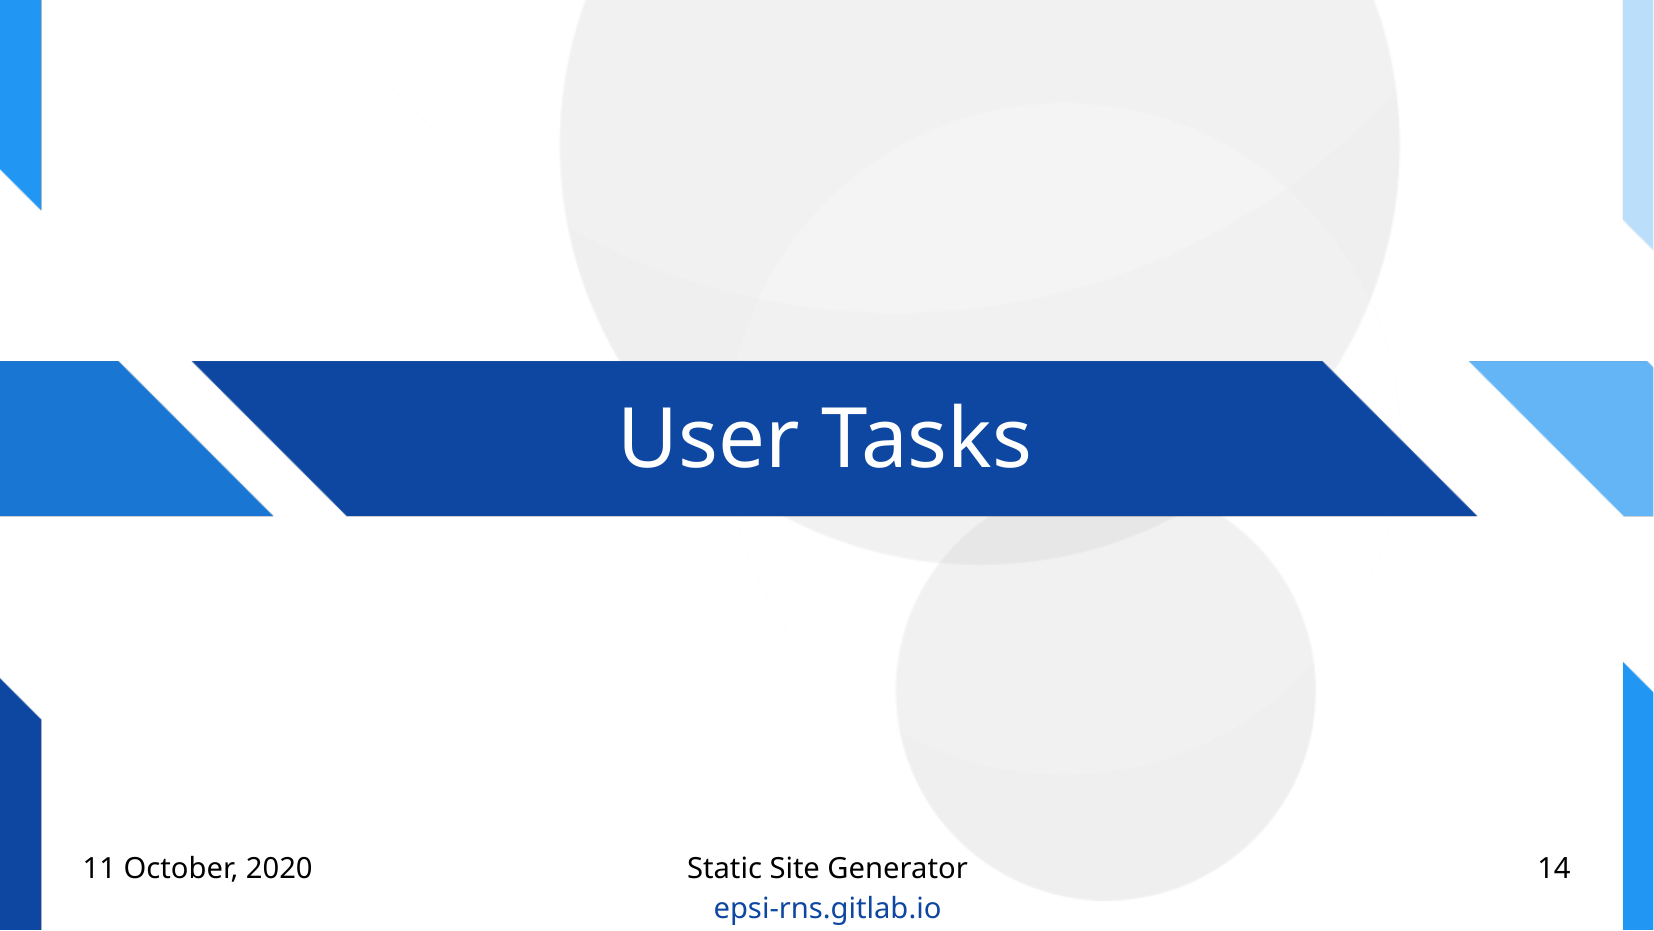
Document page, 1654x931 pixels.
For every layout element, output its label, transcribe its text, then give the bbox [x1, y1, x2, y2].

picture [0, 0, 1654, 930]
title User Tasks [82, 360, 1568, 511]
